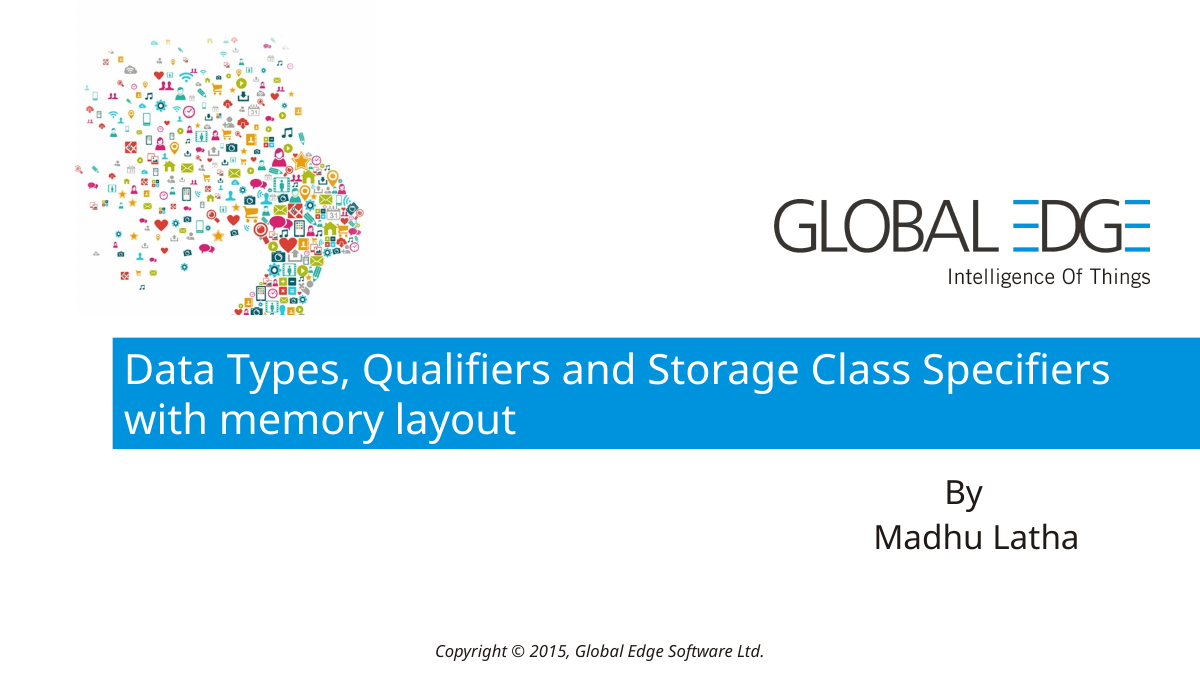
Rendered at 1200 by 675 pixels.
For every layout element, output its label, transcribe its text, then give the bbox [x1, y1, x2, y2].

title Data Types, Qualifiers and Storage Class Specifiers with memory layout [112, 337, 1200, 449]
list By Madhu Latha [224, 448, 1200, 579]
picture [75, 0, 377, 315]
picture [774, 199, 1150, 288]
